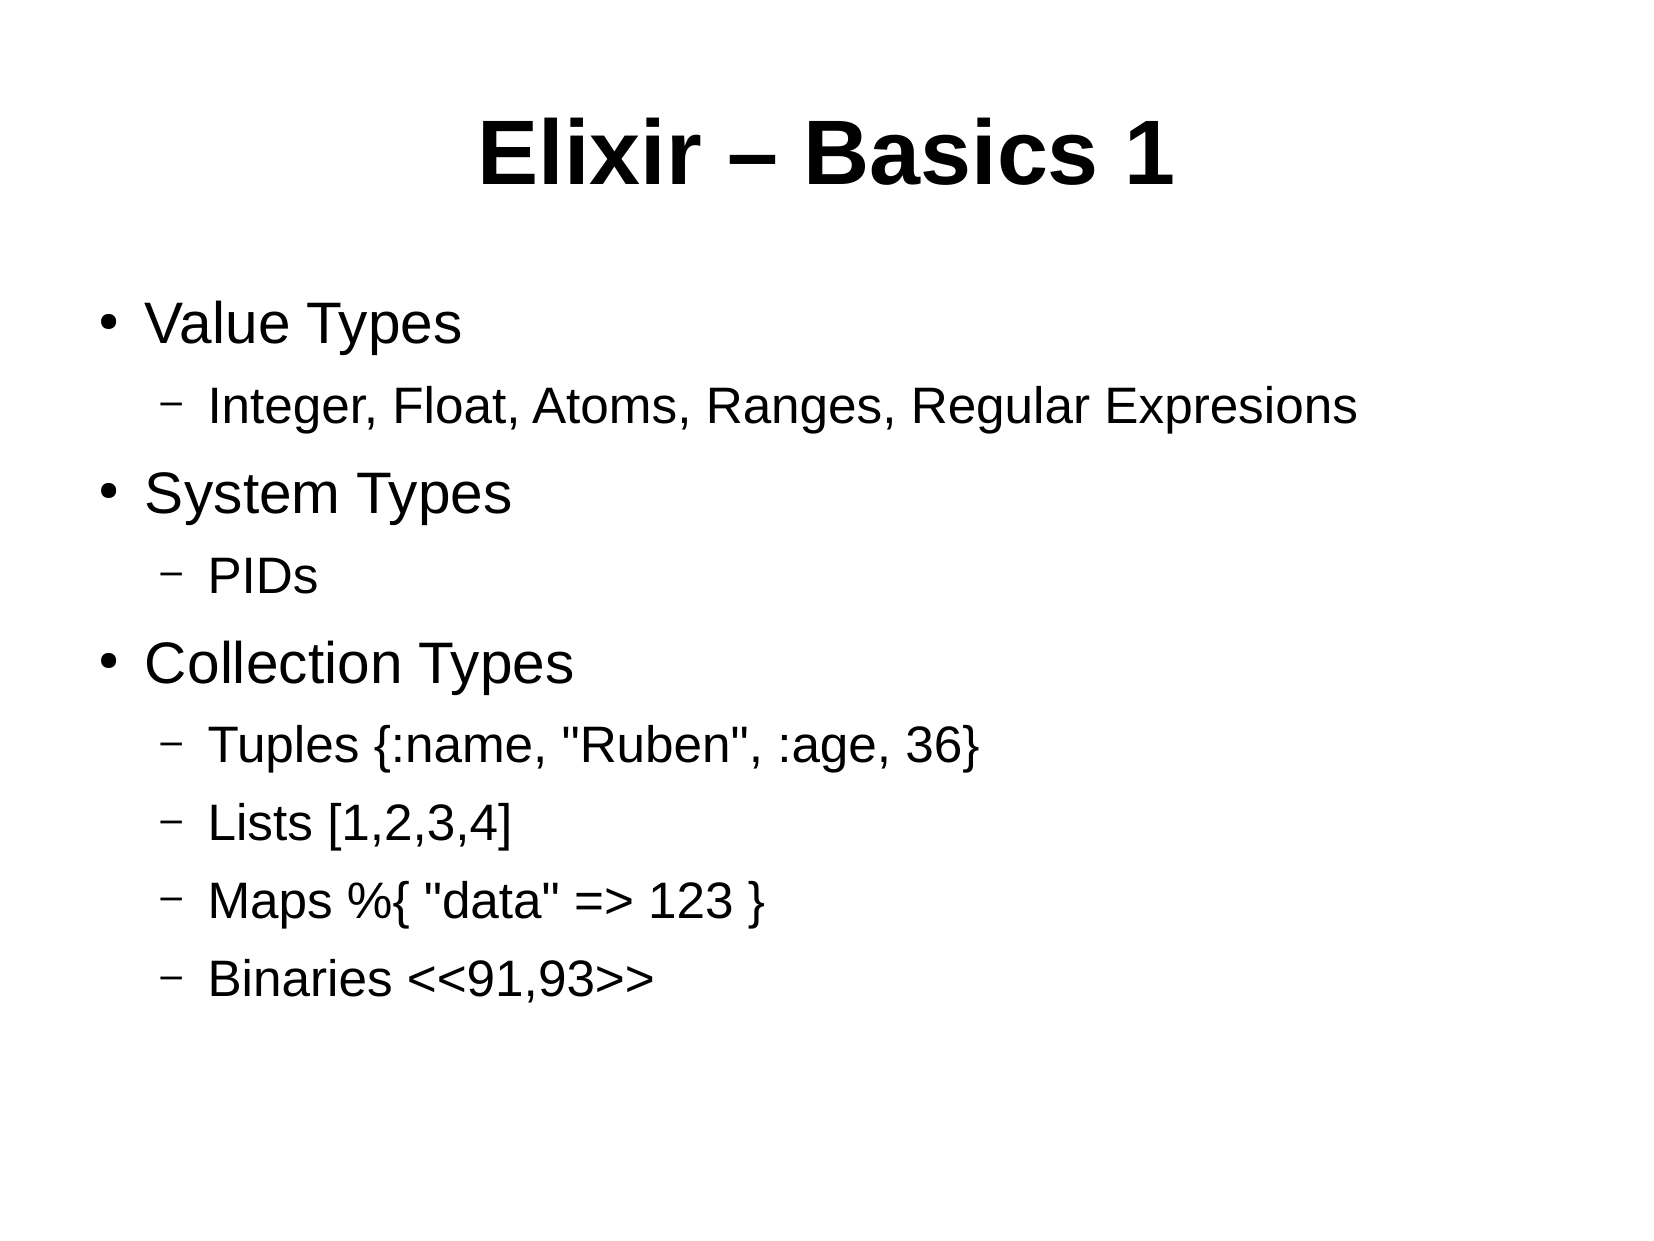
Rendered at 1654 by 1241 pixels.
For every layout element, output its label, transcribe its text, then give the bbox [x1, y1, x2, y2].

title Elixir – Basics 1 [82, 49, 1571, 257]
list Value Types Integer, Float, Atoms, Ranges, Regular Expresions System Types PIDs Collection Types Tuples {:name, "Ruben", :age, 36} Lists [1,2,3,4] Maps %{ "data" => 123 } Binaries <<91,93>> [82, 290, 1571, 1010]
